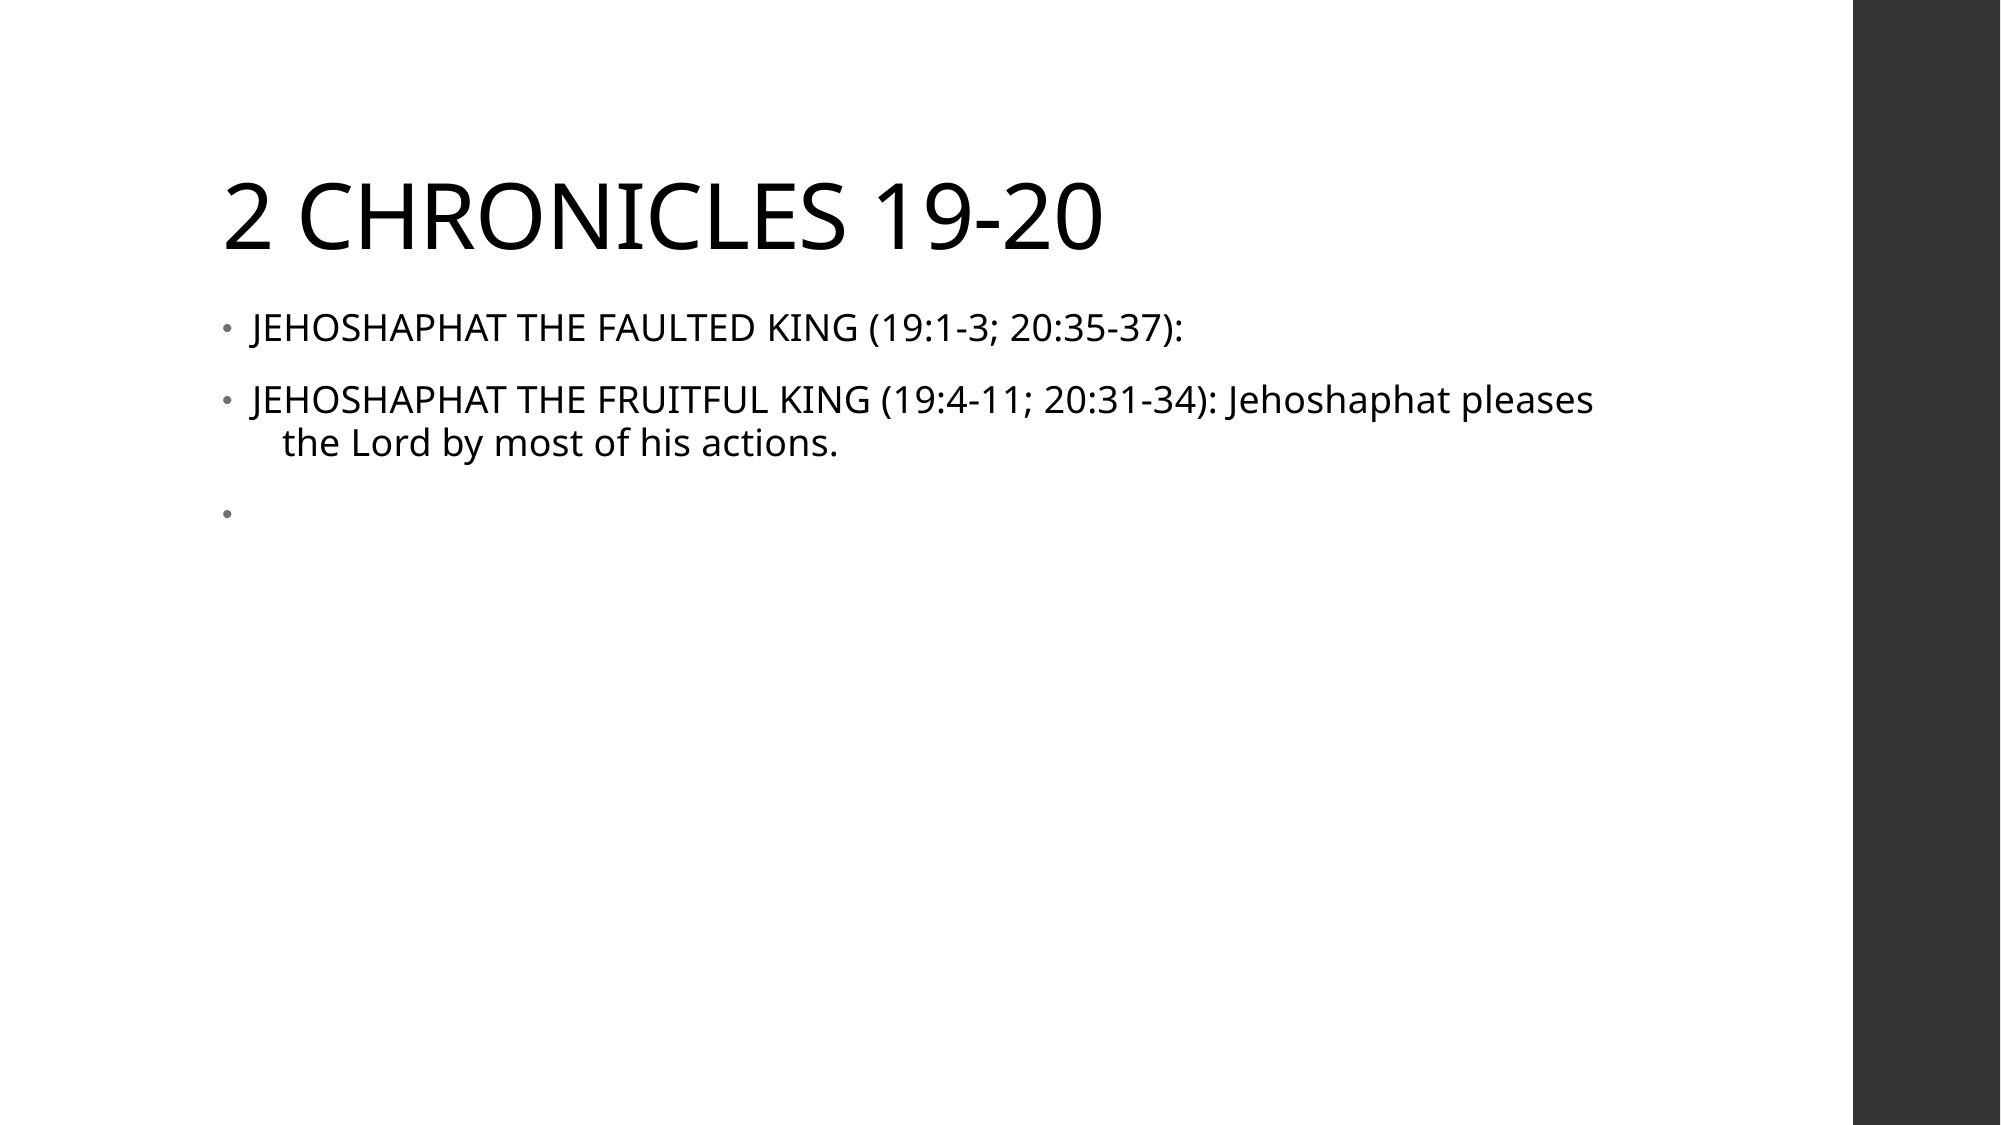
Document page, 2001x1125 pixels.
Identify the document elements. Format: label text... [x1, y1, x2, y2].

list JEHOSHAPHAT THE FAULTED KING (19:1-3; 20:35-37): JEHOSHAPHAT THE FRUITFUL KING (19:4-11; 20:31-34): Jehoshaphat pleases the Lord by most of his actions. [206, 299, 1617, 1014]
title 2 CHRONICLES 19-20 [206, 60, 1797, 278]
